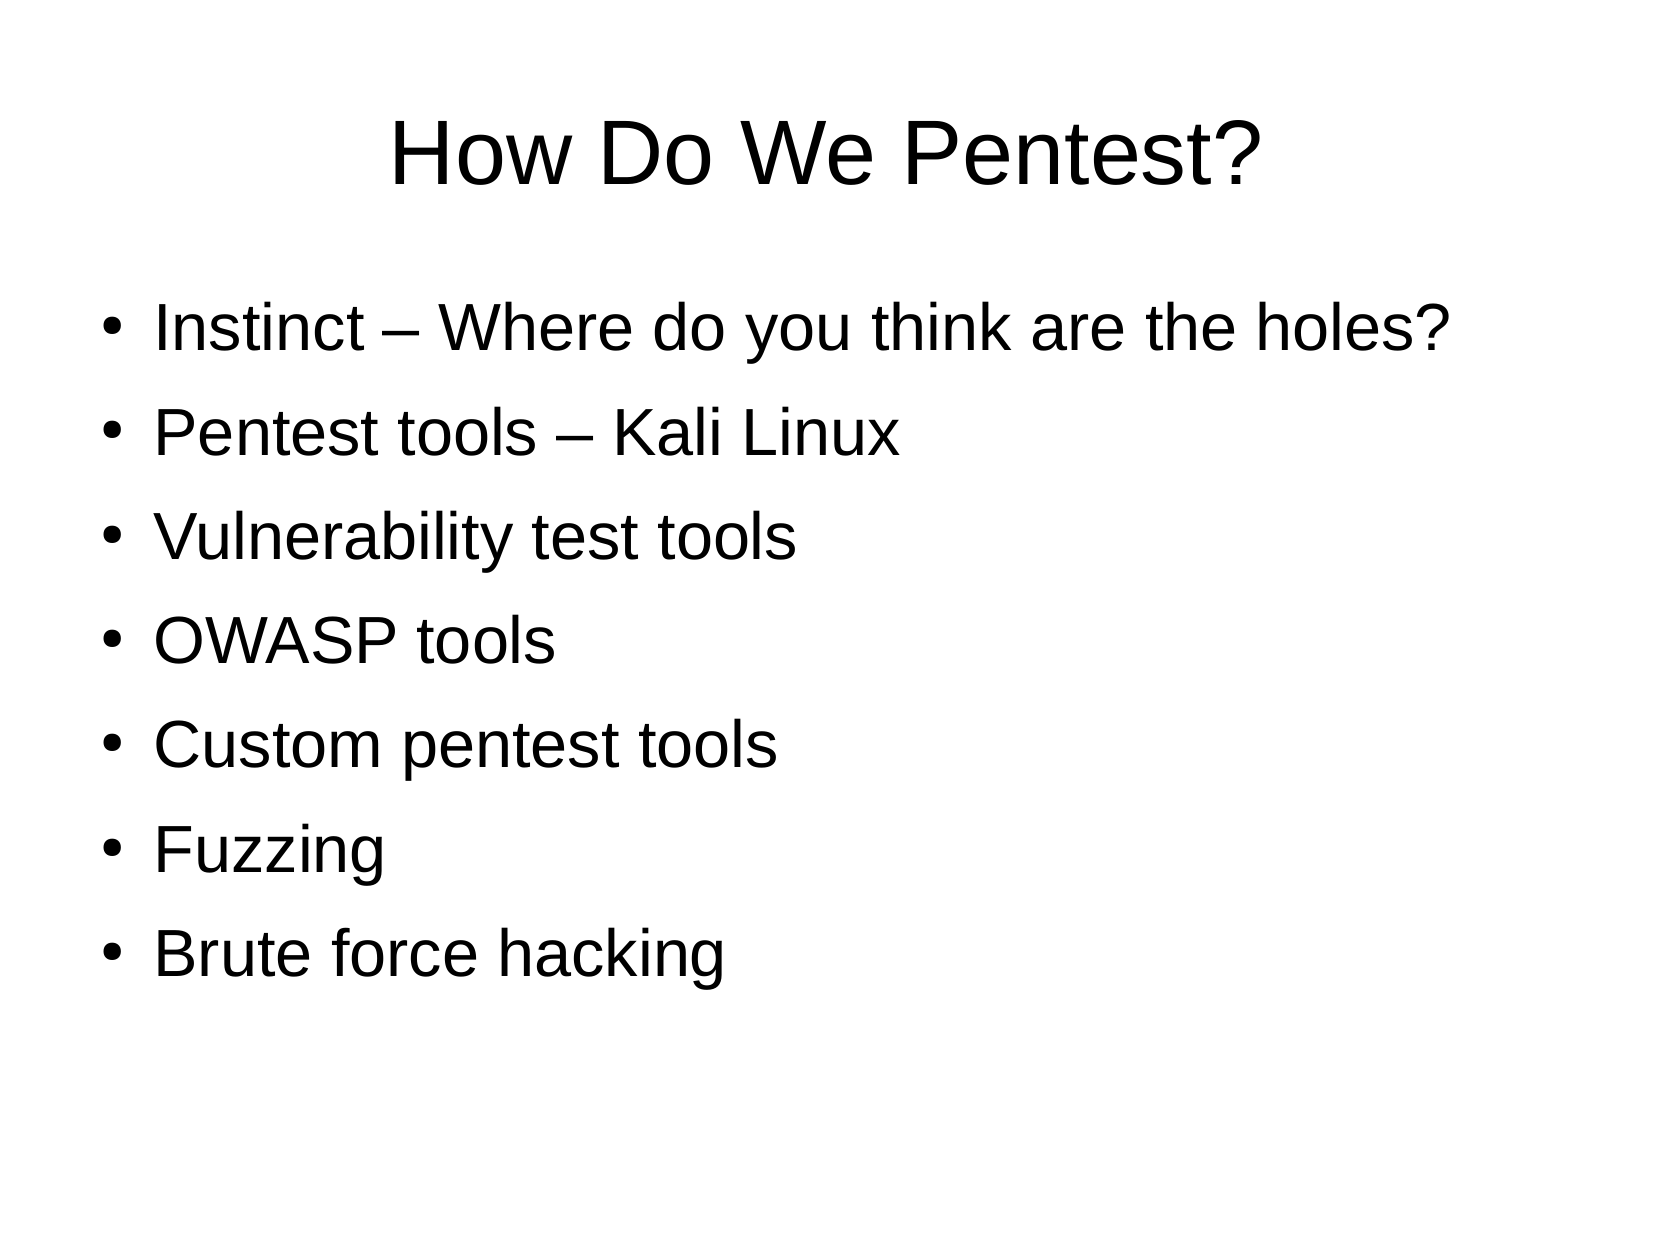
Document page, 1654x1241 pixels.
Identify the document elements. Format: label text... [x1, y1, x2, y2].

title How Do We Pentest? [82, 49, 1571, 257]
list Instinct – Where do you think are the holes? Pentest tools – Kali Linux Vulnerability test tools OWASP tools Custom pentest tools Fuzzing Brute force hacking [82, 290, 1571, 1010]
